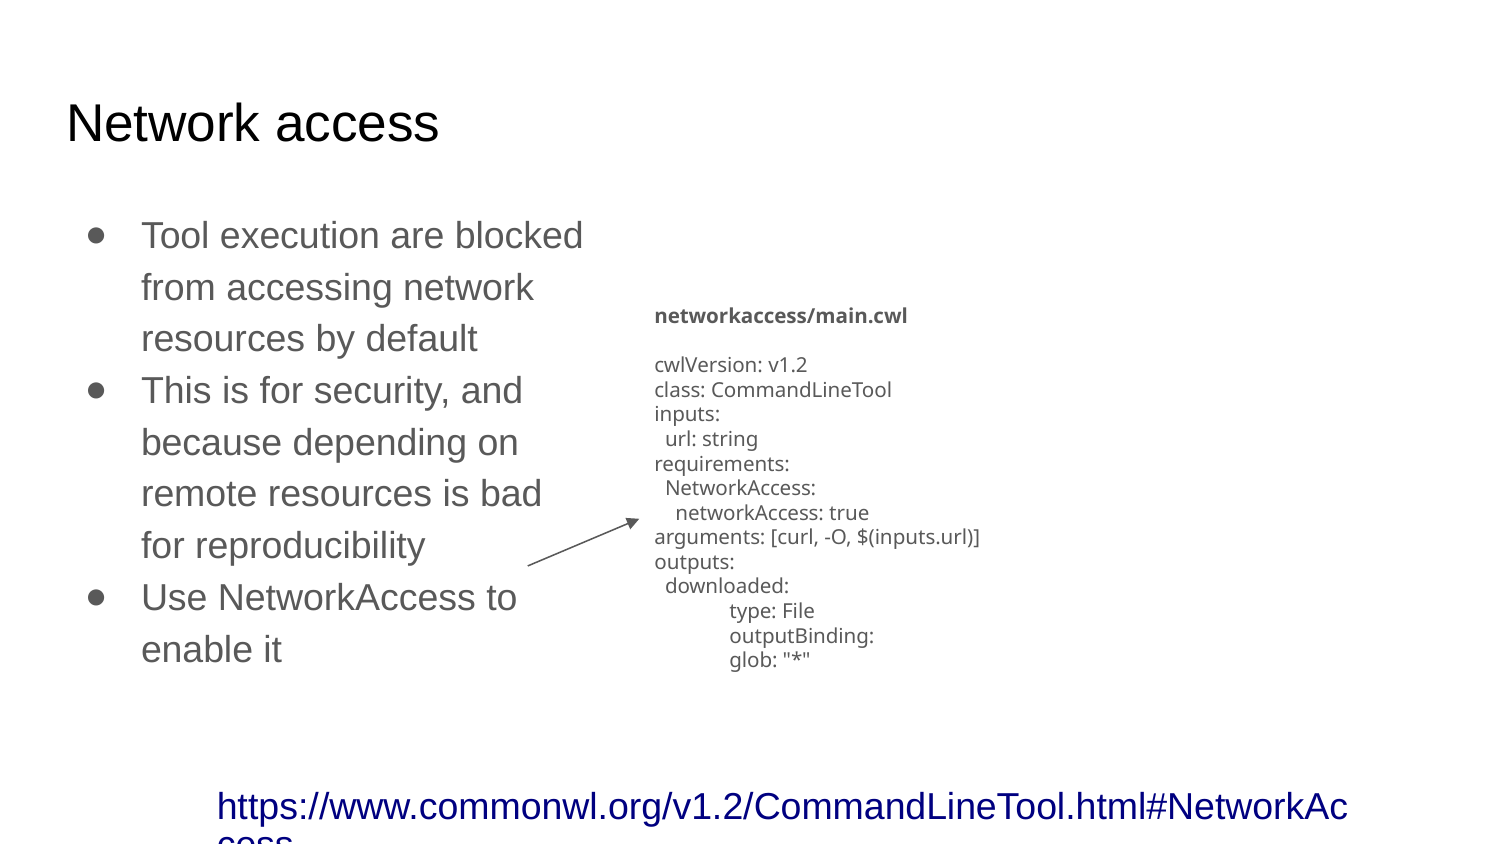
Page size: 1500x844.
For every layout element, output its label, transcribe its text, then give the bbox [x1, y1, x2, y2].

list Tool execution are blocked from accessing network resources by default This is for security, and because depending on remote resources is bad for reproducibility Use NetworkAccess to enable it [51, 189, 608, 750]
list networkaccess/main.cwl cwlVersion: v1.2 class: CommandLineTool inputs: url: string requirements: NetworkAccess: networkAccess: true arguments: [curl, -O, $(inputs.url)] outputs: downloaded: type: File outputBinding: glob: "*" [639, 288, 1418, 750]
text_box https://www.commonwl.org/v1.2/CommandLineTool.html#NetworkAccess [201, 767, 1378, 843]
title Network access [51, 72, 1449, 167]
